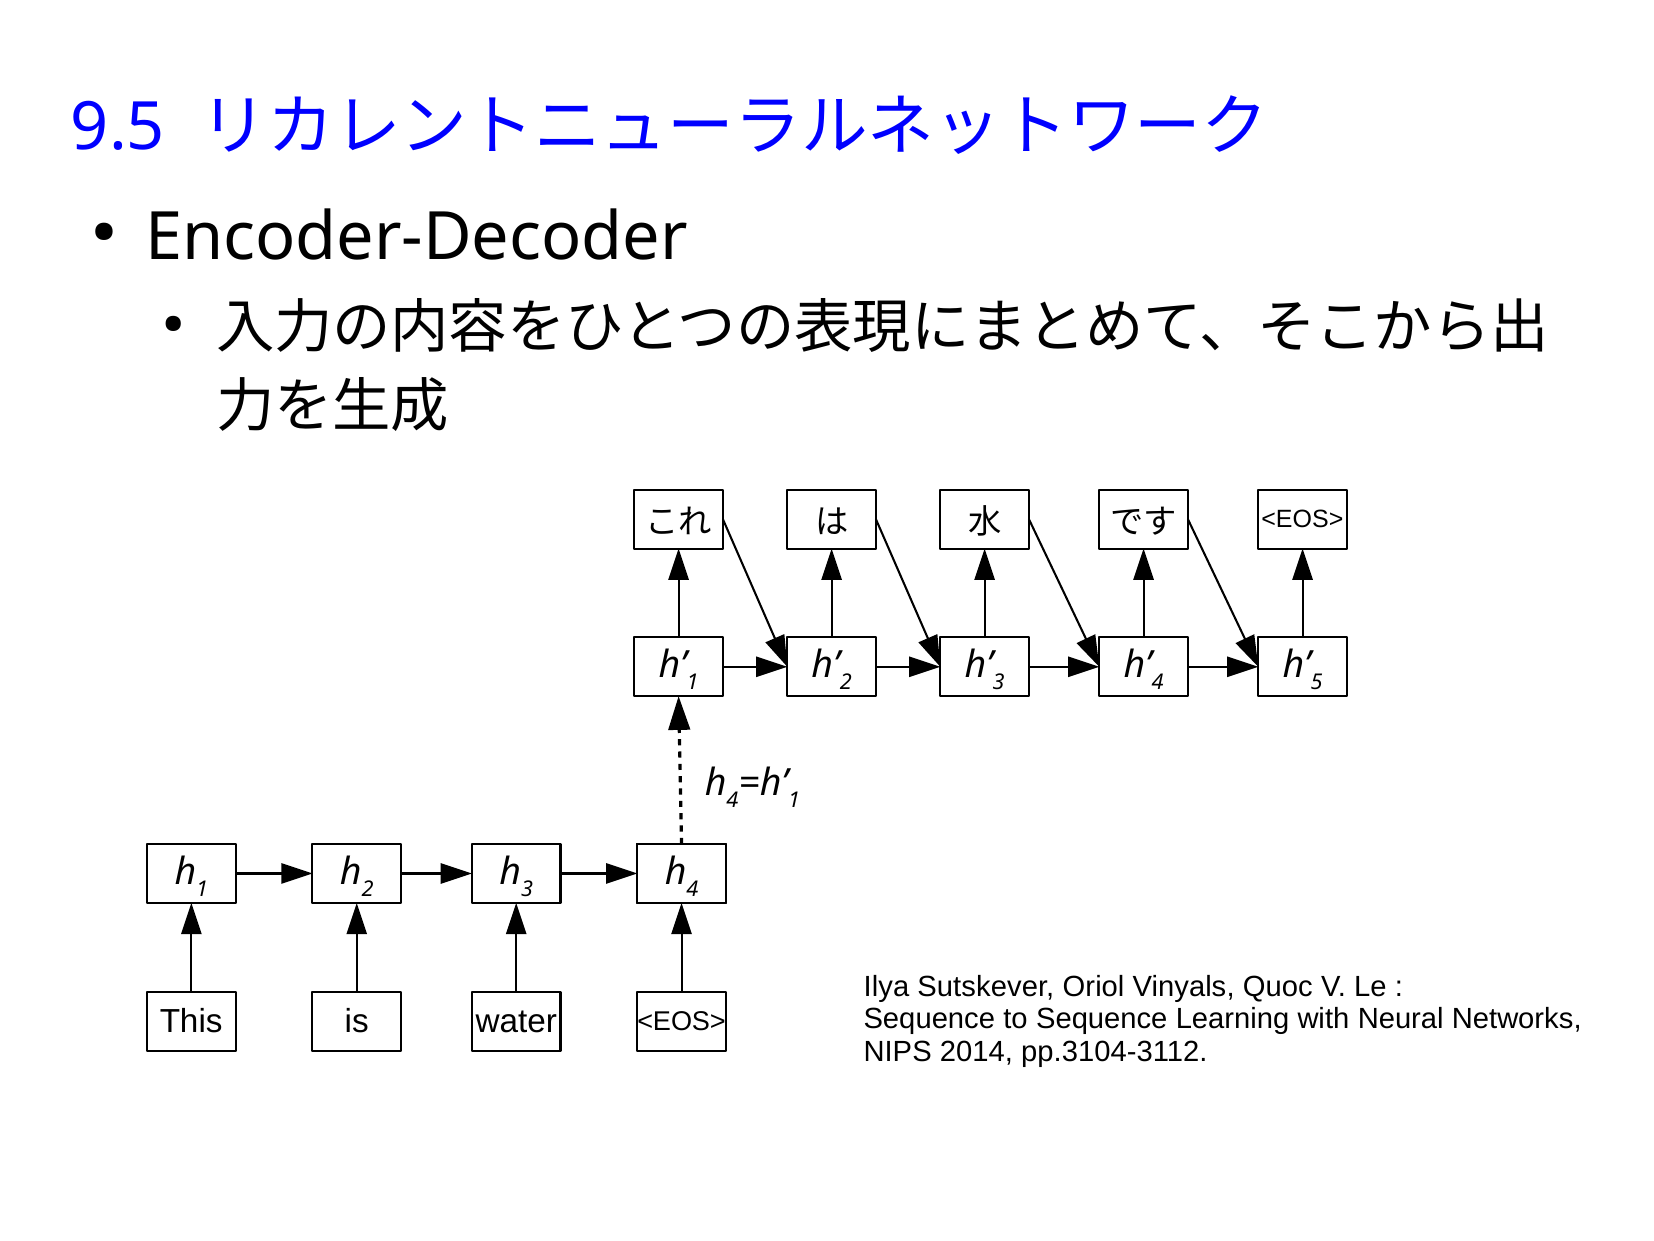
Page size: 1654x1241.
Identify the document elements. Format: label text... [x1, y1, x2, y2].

text_box h’5 [1258, 637, 1347, 697]
text_box h’4 [1099, 637, 1188, 697]
text_box です [1099, 489, 1188, 549]
list Encoder-Decoder 入力の内容をひとつの表現にまとめて、そこから出力を生成 [74, 188, 1563, 1123]
text_box water [471, 991, 561, 1051]
text_box h3 [471, 843, 561, 904]
text_box h2 [312, 843, 402, 904]
text_box h1 [147, 843, 236, 904]
text_box h4 [637, 843, 726, 904]
text_box は [787, 489, 876, 549]
text_box h’3 [940, 637, 1029, 697]
text_box <EOS> [637, 991, 726, 1051]
text_box h’2 [787, 637, 876, 697]
text_box h’1 [634, 637, 723, 697]
text_box This [147, 991, 236, 1051]
title 9.5 リカレントニューラルネットワーク [70, 59, 1595, 189]
text_box Ilya Sutskever, Oriol Vinyals, Quoc V. Le : Sequence to Sequence Learning with Neural Networks, NIPS 2014, pp.3104-3112. [848, 962, 1598, 1076]
text_box これ [634, 489, 723, 549]
text_box <EOS> [1258, 489, 1347, 549]
text_box h4=h’1 [708, 755, 797, 815]
text_box 水 [940, 489, 1029, 549]
text_box is [312, 991, 402, 1051]
